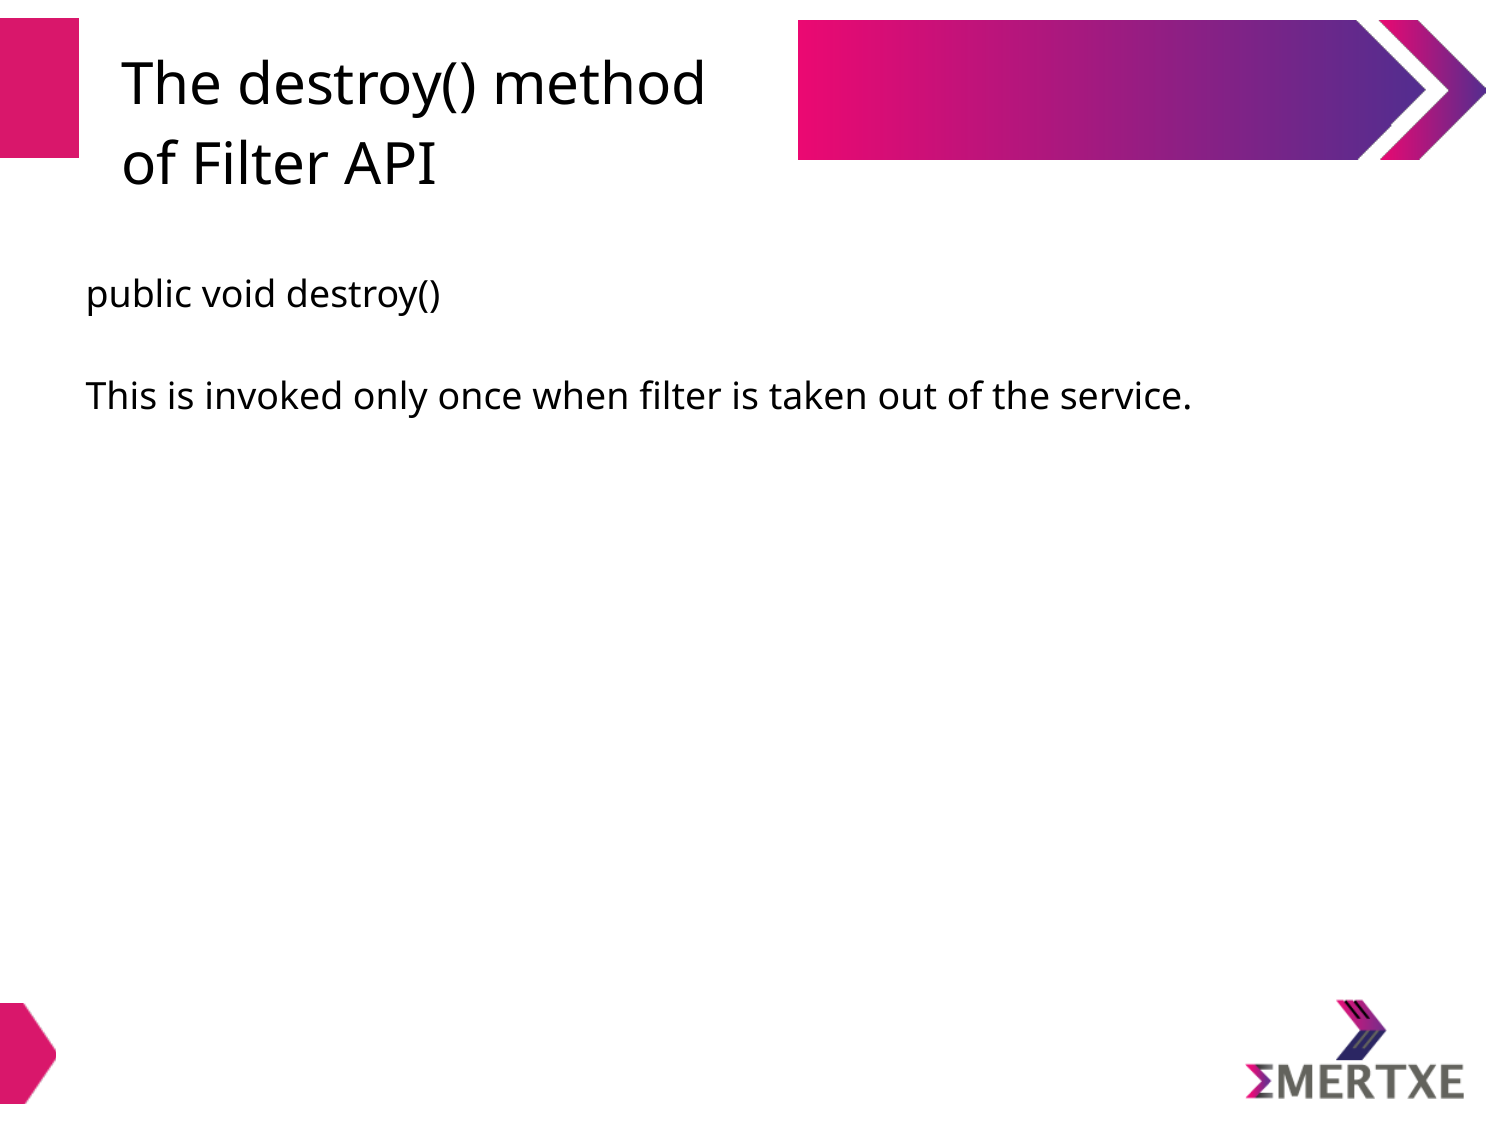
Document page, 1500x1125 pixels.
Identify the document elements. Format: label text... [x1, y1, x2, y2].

picture [1245, 996, 1465, 1099]
text_box public void destroy() This is invoked only once when filter is taken out of the service. [70, 259, 1382, 407]
text_box The destroy() method of Filter API [106, 35, 745, 187]
picture [798, 20, 1486, 160]
